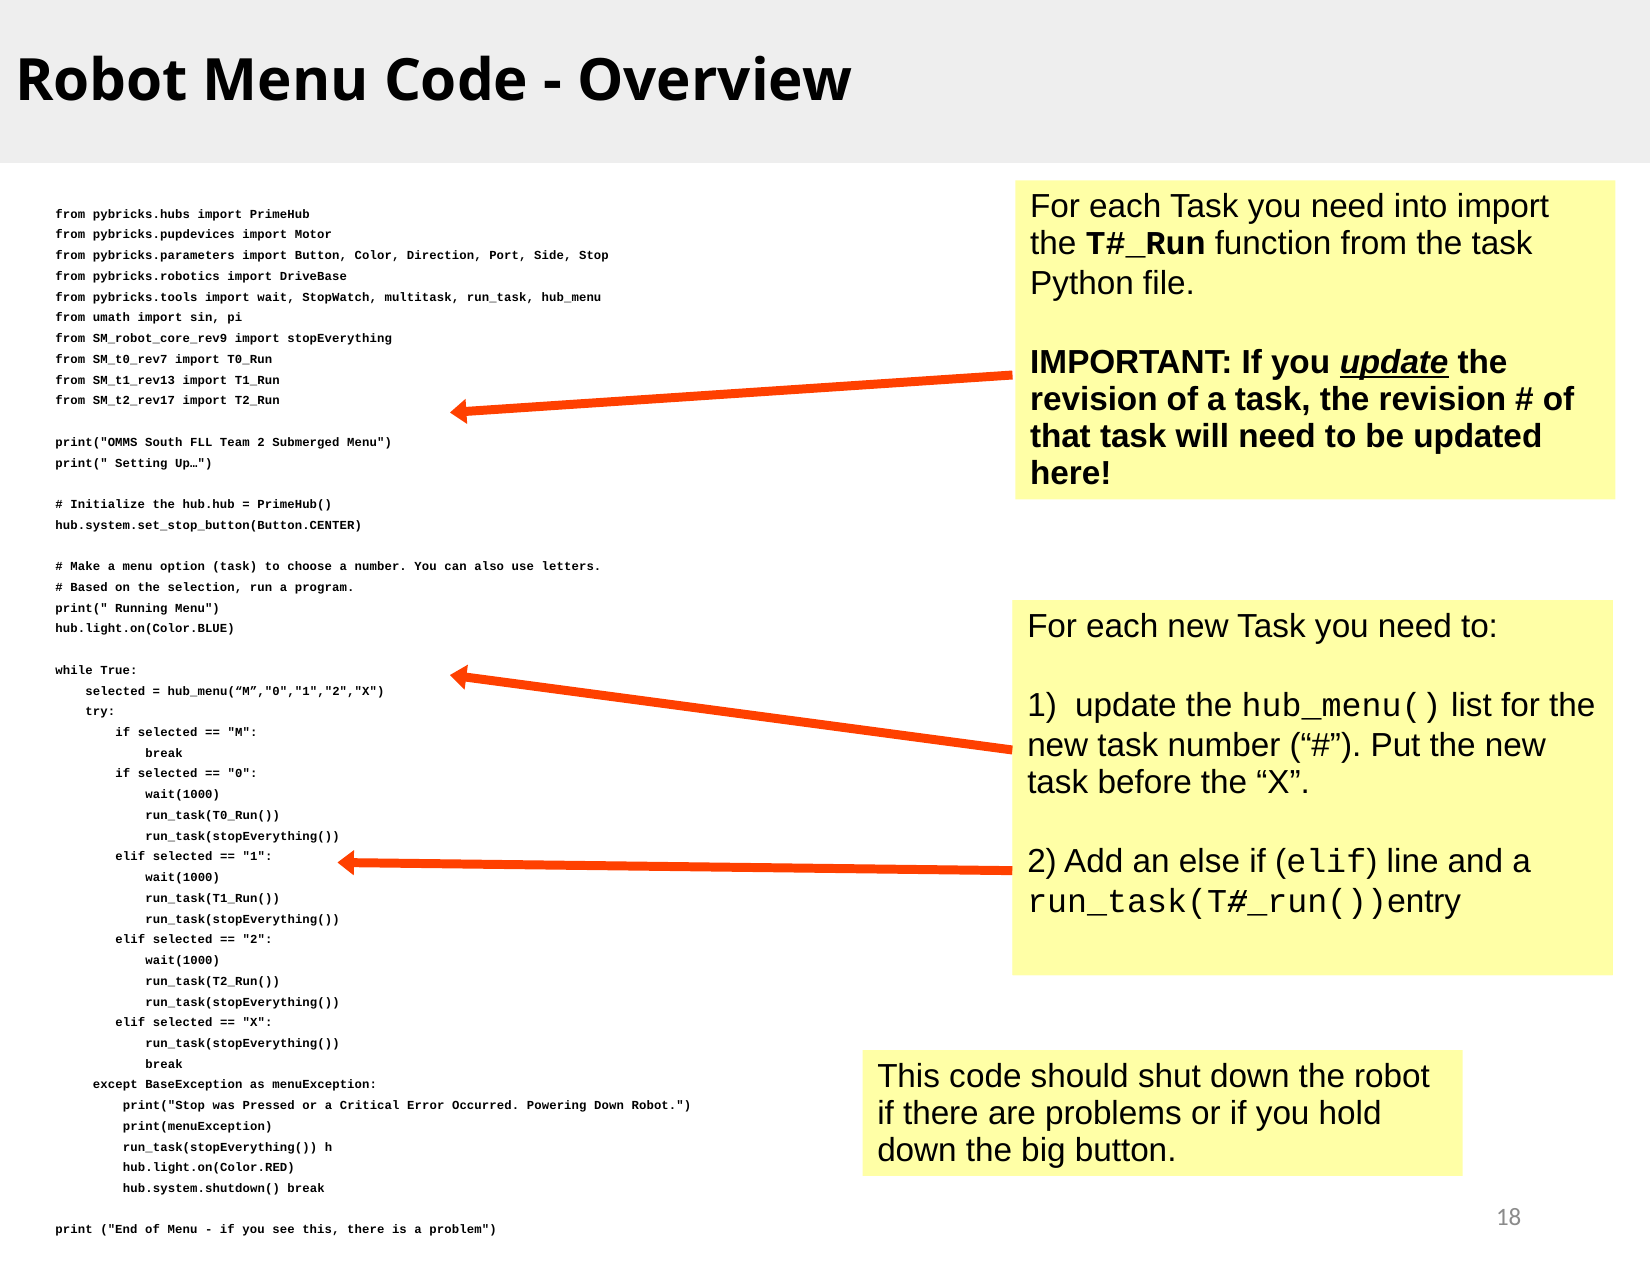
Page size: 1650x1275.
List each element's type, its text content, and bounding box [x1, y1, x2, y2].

text_box For each Task you need into import the T#_Run function from the task Python file. IMPORTANT: If you update the revision of a task, the revision # of that task will need to be updated here! [1015, 180, 1616, 500]
title Robot Menu Code - Overview [0, 0, 1650, 163]
list from pybricks.hubs import PrimeHub from pybricks.pupdevices import Motor from pybricks.parameters import Button, Color, Direction, Port, Side, Stop from pybricks.robotics import DriveBase from pybricks.tools import wait, StopWatch, multitask, run_task, hub_menu from umath import sin, pi from SM_robot_core_rev9 import stopEverything from SM_t0_rev7 import T0_Run from SM_t1_rev13 import T1_Run from SM_t2_rev17 import T2_Run print("OMMS South FLL Team 2 Submerged Menu") print(" Setting Up…") # Initialize the hub.hub = PrimeHub() hub.system.set_stop_button(Button.CENTER) # Make a menu option (task) to choose a number. You can also use letters. # Based on the selection, run a program. print(" Running Menu") hub.light.on(Color.BLUE) while True: selected = hub_menu(“M”,"0","1","2","X") try: if selected == "M": break if selected == "0": wait(1000) run_task(T0_Run()) run_task(stopEverything()) elif selected == "1": wait(1000) run_task(T1_Run()) run_task(stopEverything()) elif selected == "2": wait(1000) run_task(T2_Run()) run_task(stopEverything()) elif selected == "X": run_task(stopEverything()) break except BaseException as menuException: print("Stop was Pressed or a Critical Error Occurred. Powering Down Robot.") print(menuException) run_task(stopEverything()) h hub.light.on(Color.RED) hub.system.shutdown() break print ("End of Menu - if you see this, there is a problem") [55, 207, 1613, 1238]
text_box For each new Task you need to: 1) update the hub_menu() list for the new task number (“#”). Put the new task before the “X”. 2) Add an else if (elif) line and a run_task(T#_run())entry [1012, 600, 1613, 976]
text_box This code should shut down the robot if there are problems or if you hold down the big button. [862, 1050, 1463, 1176]
